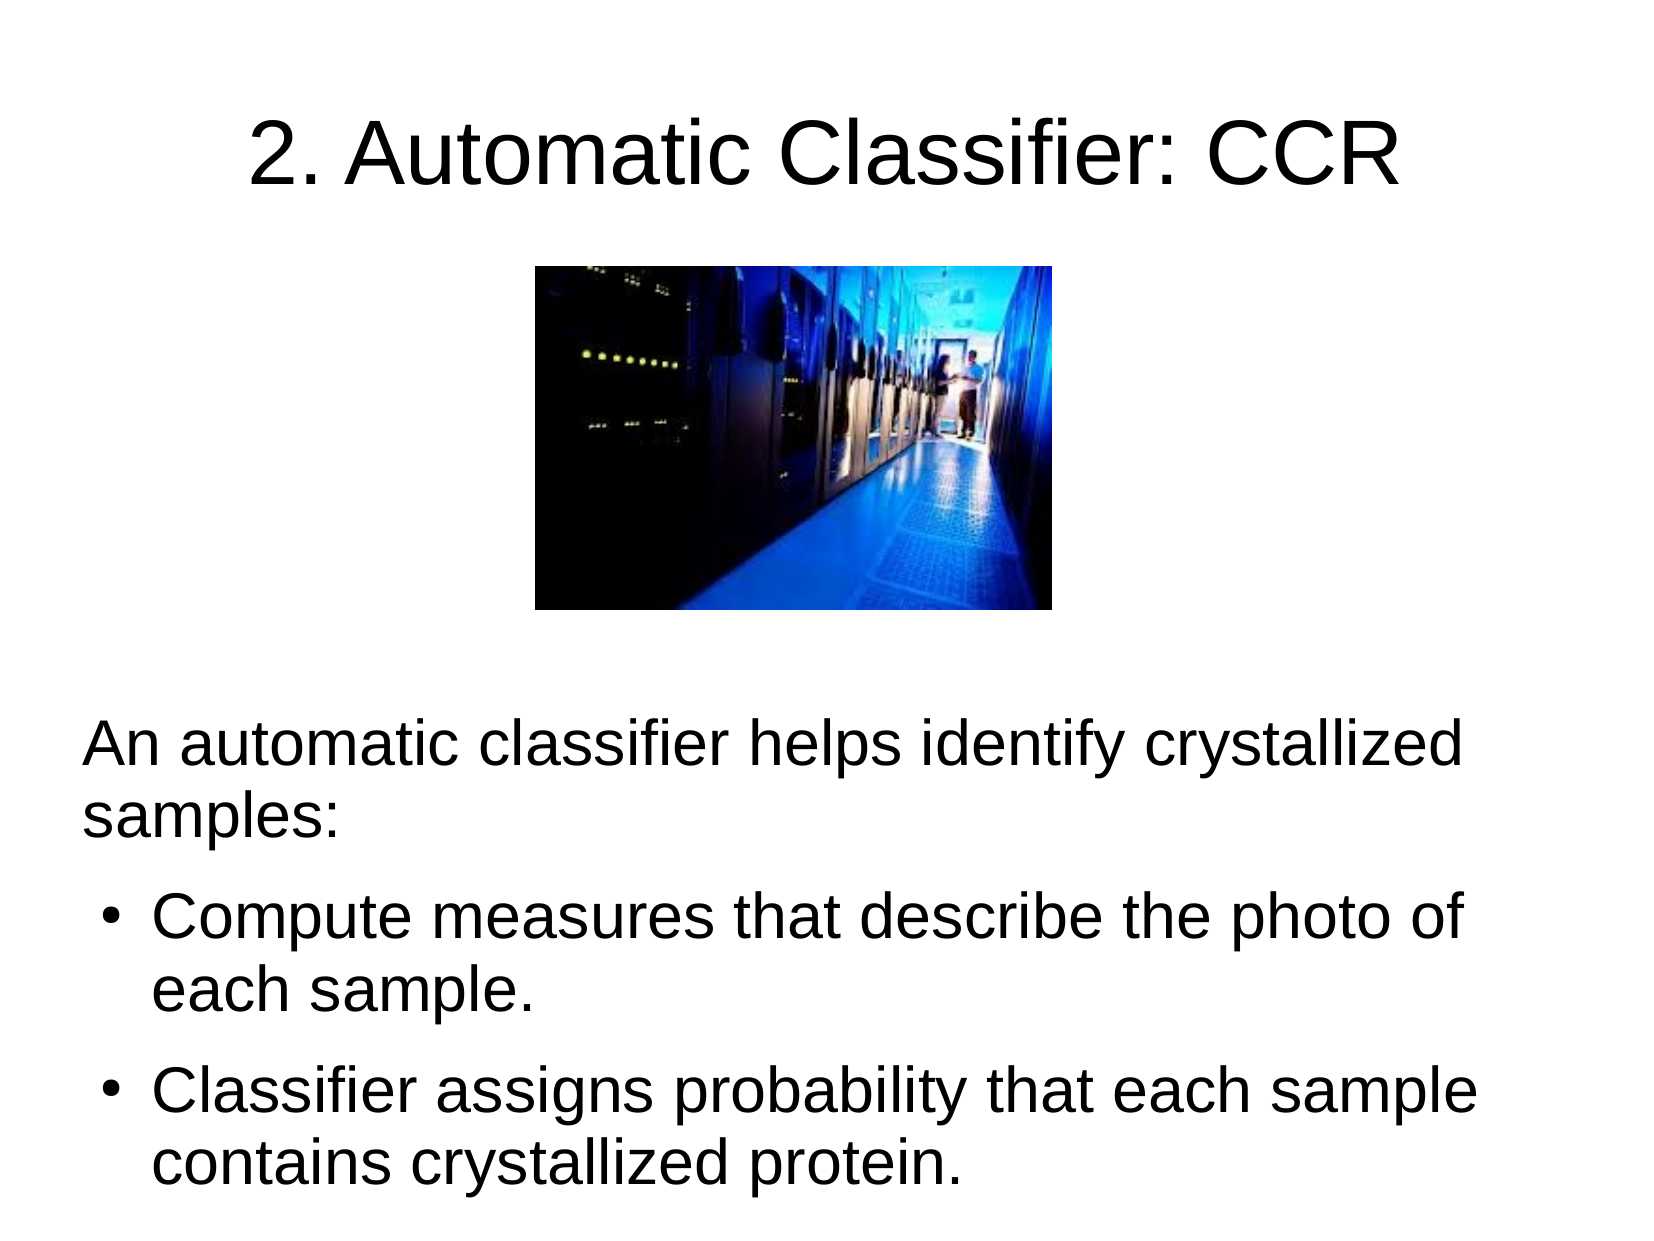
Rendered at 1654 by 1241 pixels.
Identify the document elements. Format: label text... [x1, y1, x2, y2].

picture [885, 266, 892, 275]
title 2. Automatic Classifier: CCR [82, 49, 1571, 257]
list An automatic classifier helps identify crystallized samples: Compute measures that describe the photo of each sample. Classifier assigns probability that each sample contains crystallized protein. [82, 707, 1538, 1201]
picture [535, 266, 1052, 610]
